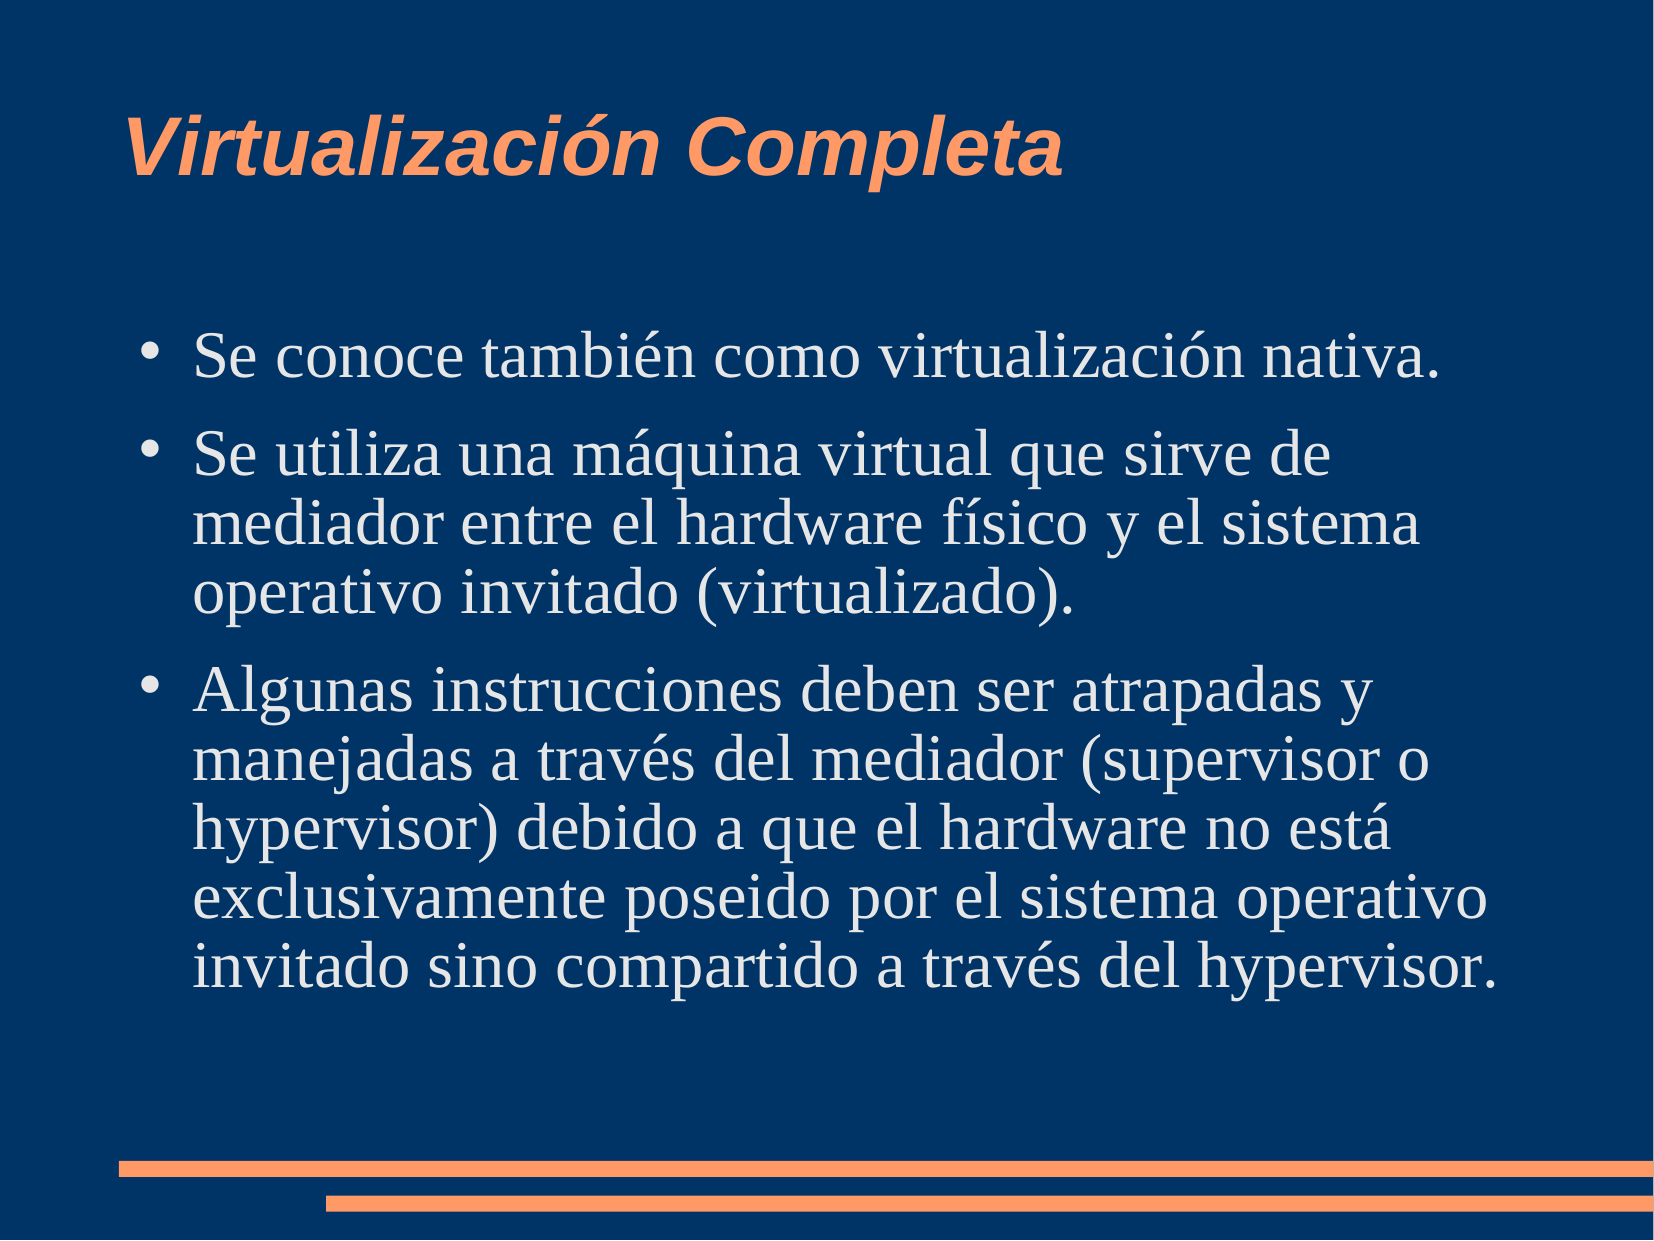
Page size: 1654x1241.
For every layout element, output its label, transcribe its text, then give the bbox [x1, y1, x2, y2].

list Se conoce también como virtualización nativa. Se utiliza una máquina virtual que sirve de mediador entre el hardware físico y el sistema operativo invitado (virtualizado). Algunas instrucciones deben ser atrapadas y manejadas a través del mediador (supervisor o hypervisor) debido a que el hardware no está exclusivamente poseido por el sistema operativo invitado sino compartido a través del hypervisor. [121, 322, 1561, 1118]
title Virtualización Completa [121, 53, 1534, 246]
